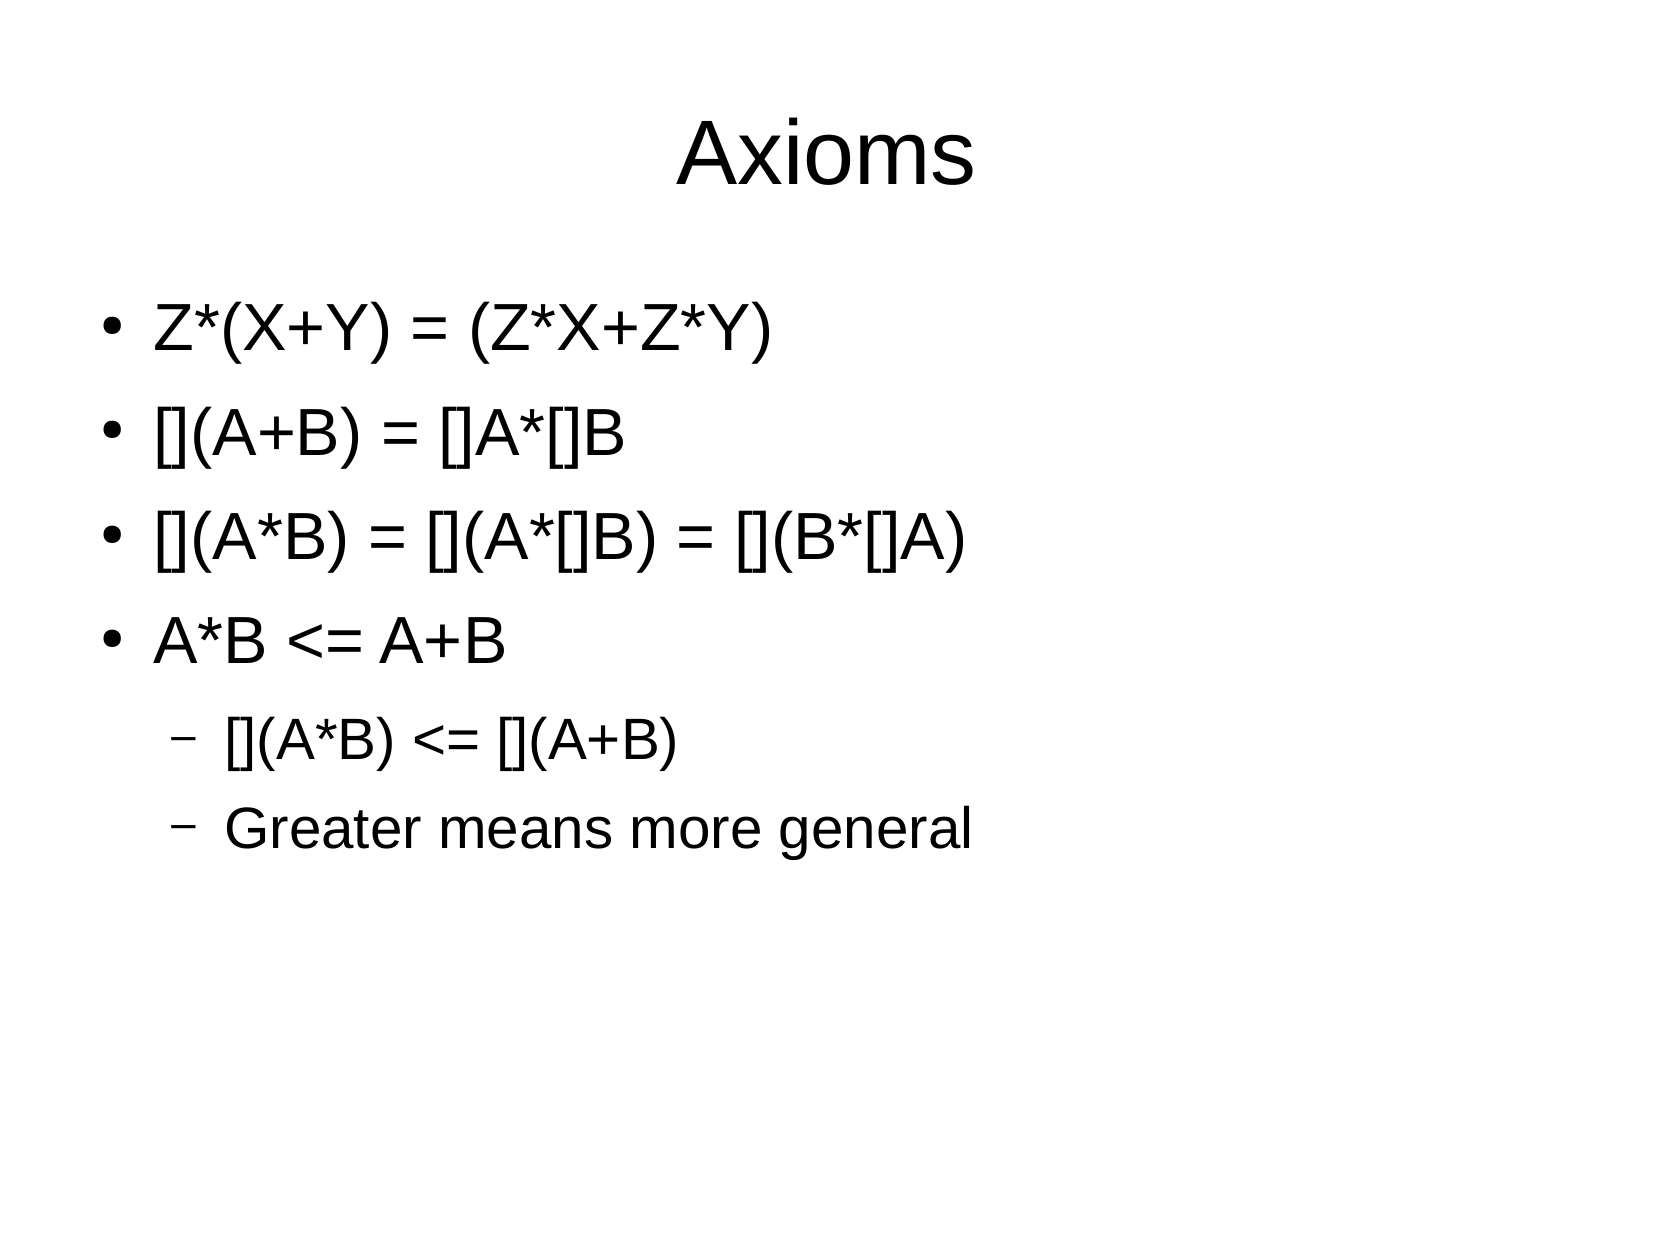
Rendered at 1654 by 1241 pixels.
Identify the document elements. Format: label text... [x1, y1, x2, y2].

title Axioms [82, 49, 1571, 257]
list Z*(X+Y) = (Z*X+Z*Y) [](A+B) = []A*[]B [](A*B) = [](A*[]B) = [](B*[]A) A*B <= A+B [](A*B) <= [](A+B) Greater means more general [82, 290, 1571, 1010]
